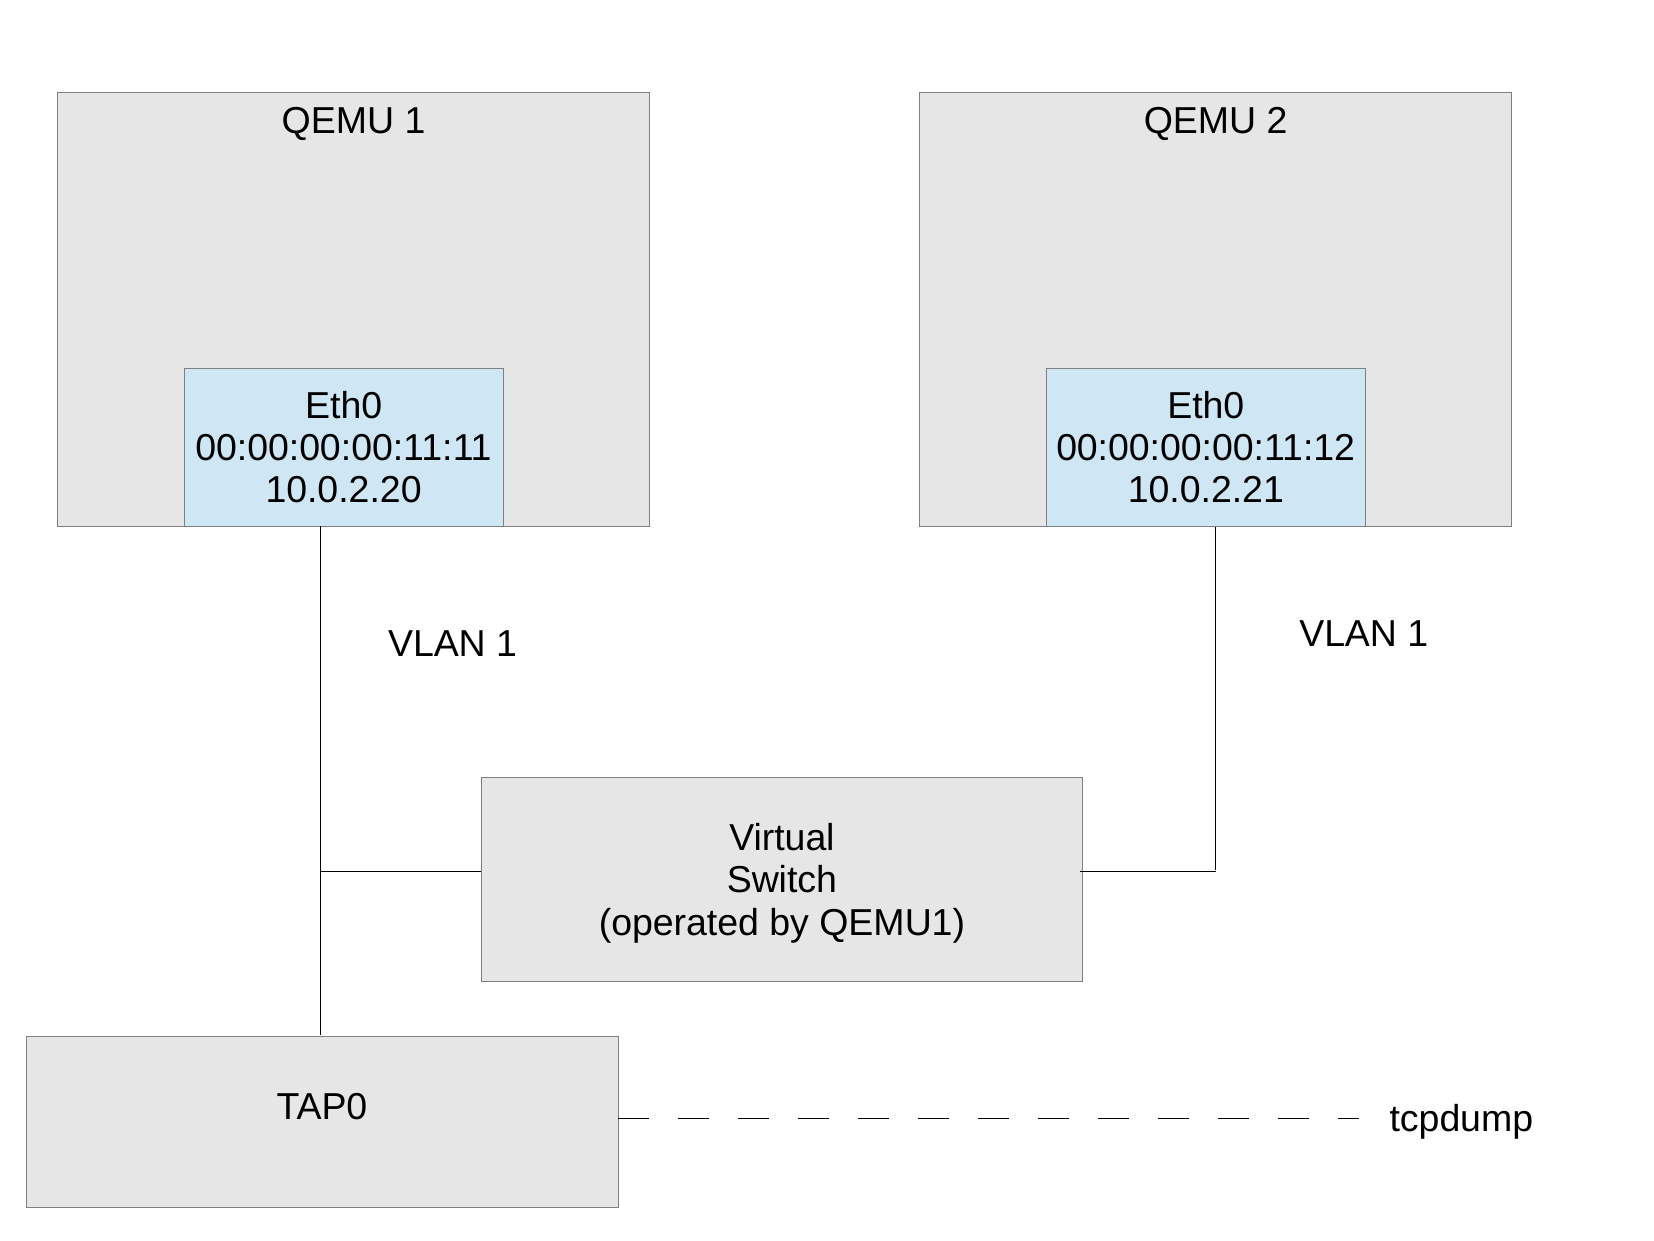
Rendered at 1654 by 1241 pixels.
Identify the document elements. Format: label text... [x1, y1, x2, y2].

text_box Eth0 00:00:00:00:11:11 10.0.2.20 [184, 368, 504, 527]
text_box Virtual Switch (operated by QEMU1) [481, 777, 1083, 982]
text_box VLAN 1 [1284, 605, 1601, 663]
text_box tcpdump [1374, 1090, 1654, 1148]
text_box QEMU 2 [919, 92, 1512, 527]
text_box VLAN 1 [373, 615, 690, 672]
text_box QEMU 1 [57, 92, 650, 527]
text_box Eth0 00:00:00:00:11:12 10.0.2.21 [1046, 368, 1366, 527]
text_box TAP0 [26, 1036, 619, 1208]
